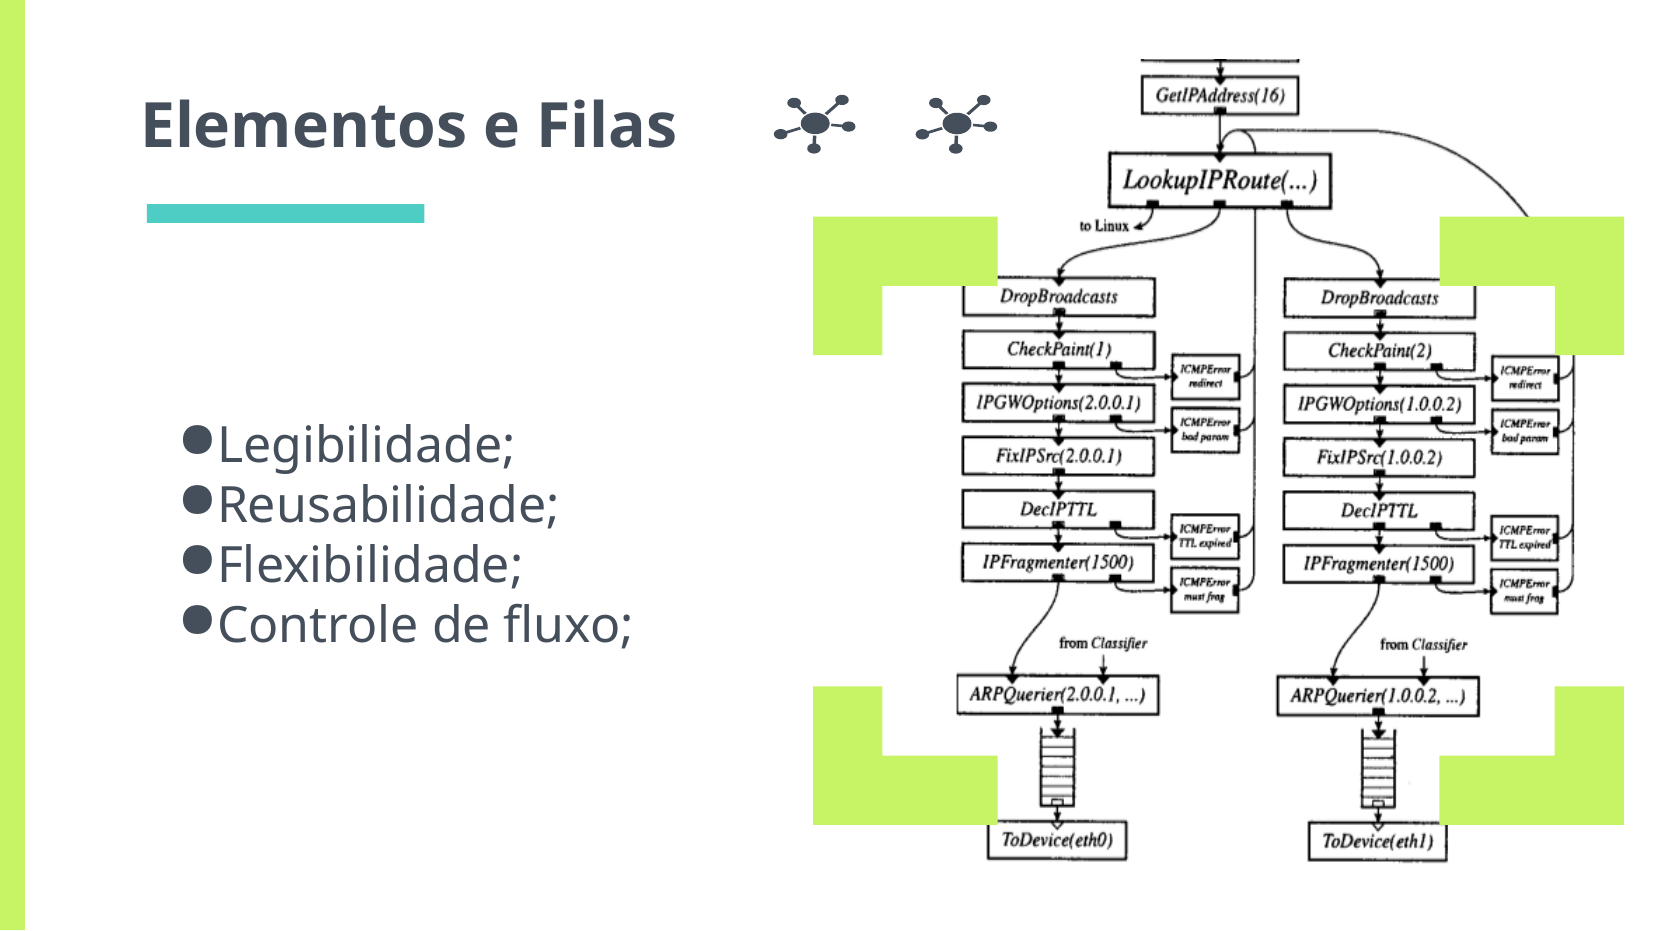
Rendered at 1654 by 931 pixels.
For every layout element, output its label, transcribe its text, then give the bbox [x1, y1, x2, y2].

text_box [1439, 216, 1625, 356]
text_box [813, 686, 998, 825]
text_box [773, 94, 849, 154]
text_box [1439, 686, 1624, 825]
text_box [831, 121, 856, 132]
picture [956, 59, 1577, 875]
list Legibilidade; Reusabilidade; Flexibilidade; Controle de fluxo; [124, 271, 822, 794]
title Elementos e Filas [124, 0, 1529, 176]
text_box [915, 94, 998, 154]
text_box [813, 216, 998, 356]
